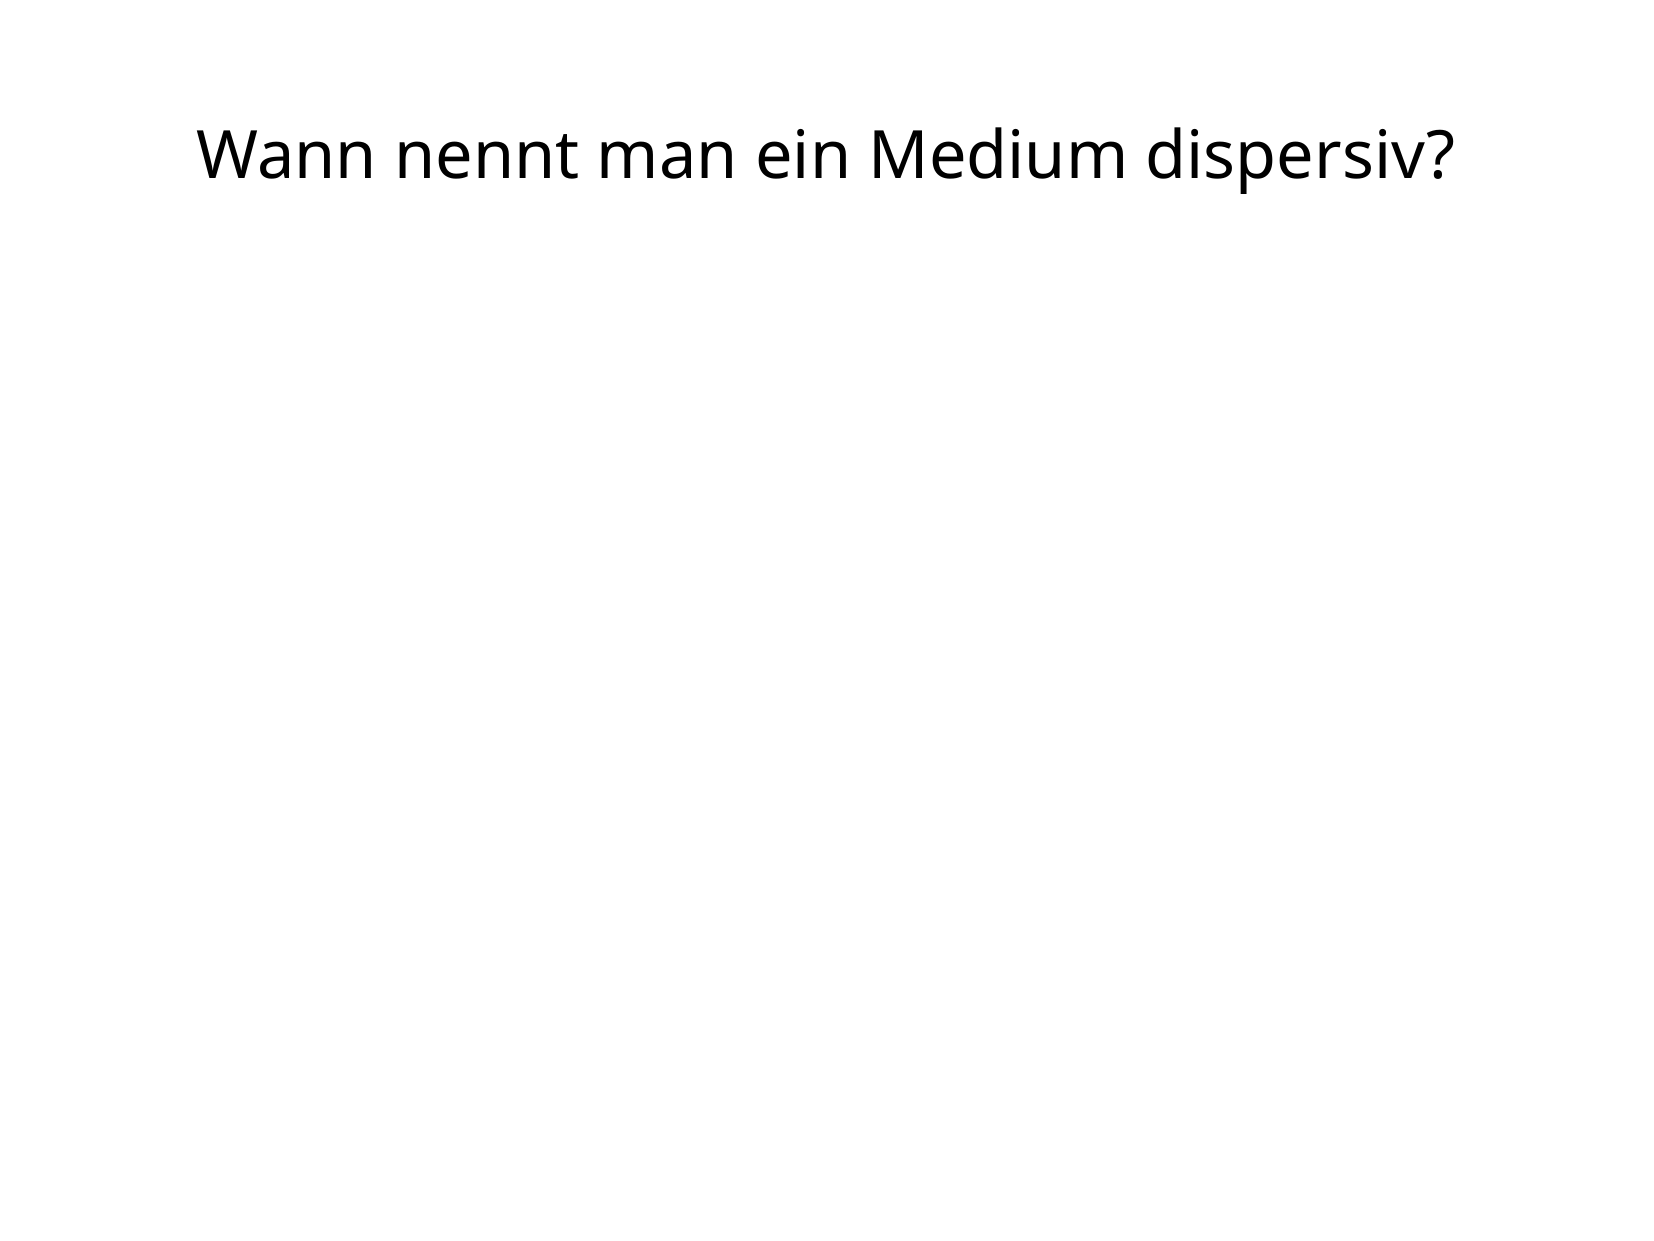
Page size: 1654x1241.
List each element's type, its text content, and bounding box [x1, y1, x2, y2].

title Wann nennt man ein Medium dispersiv? [82, 49, 1571, 257]
